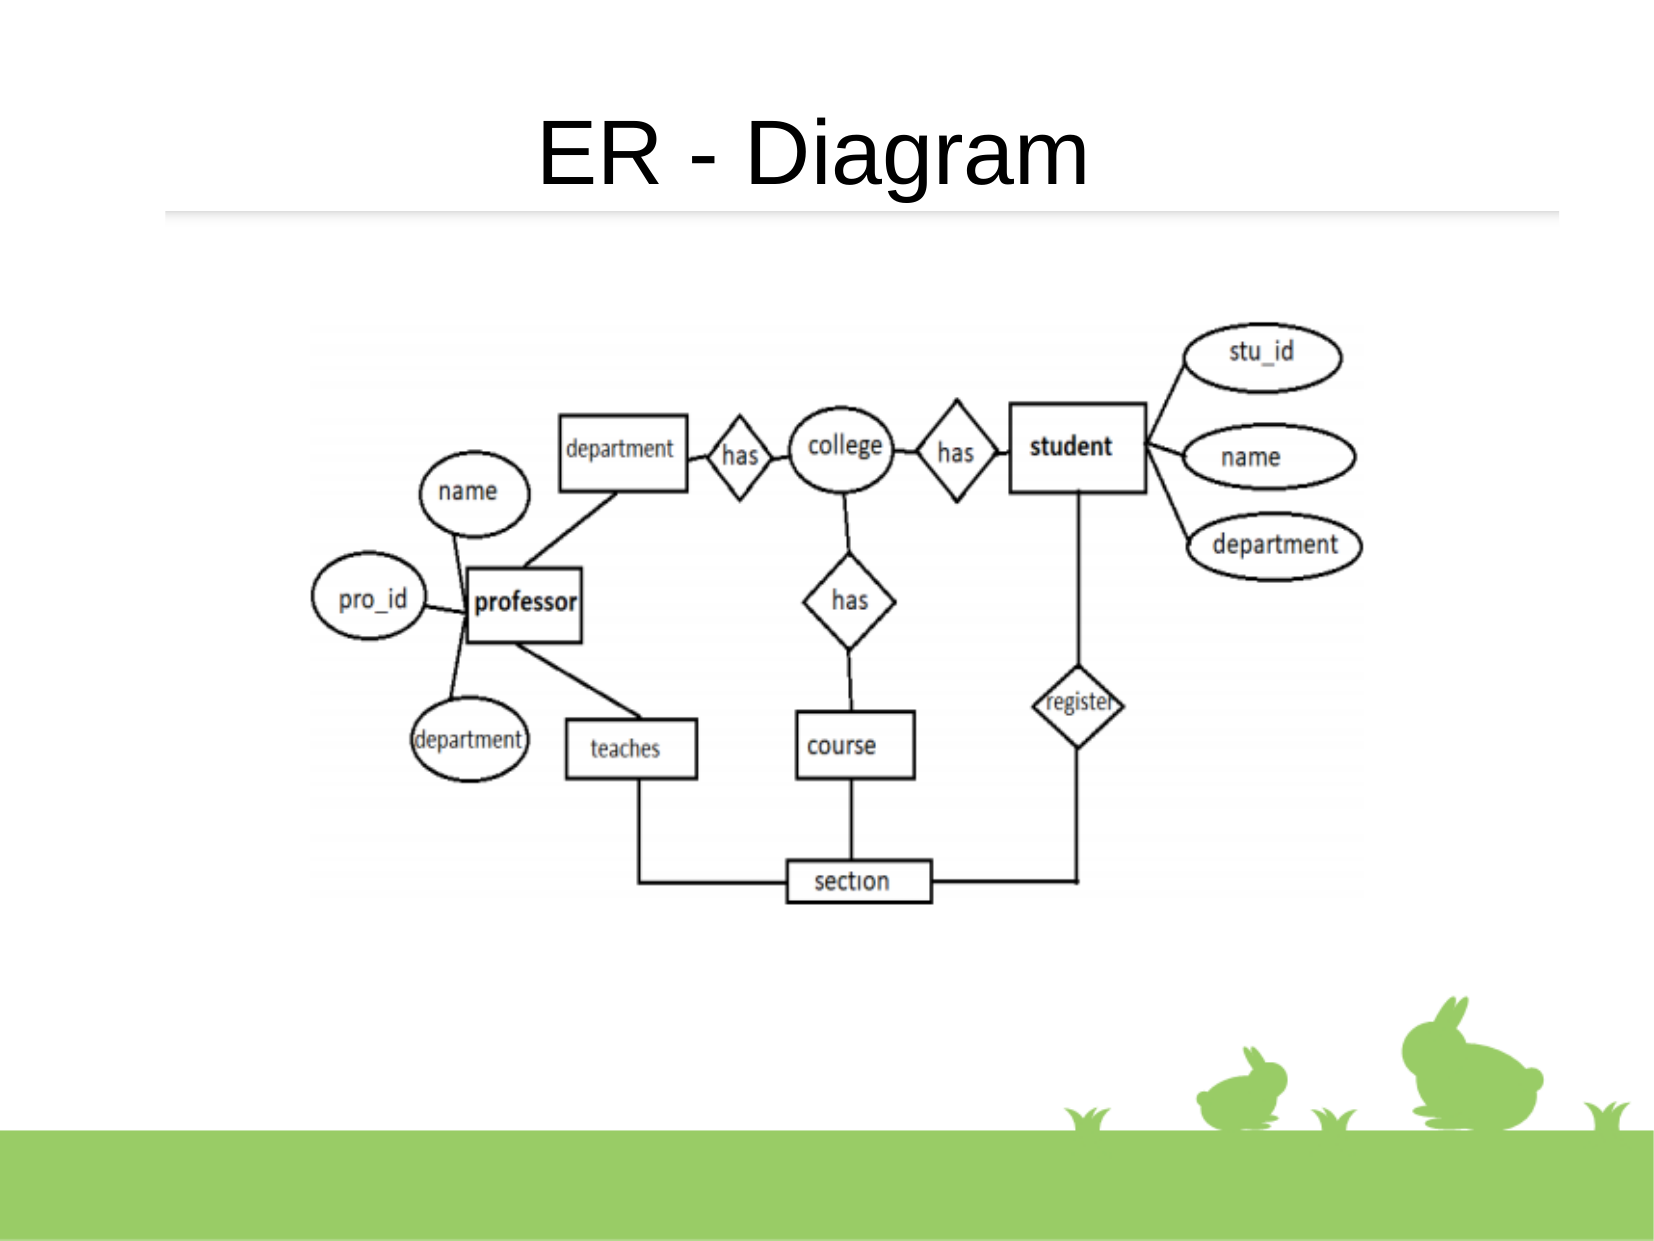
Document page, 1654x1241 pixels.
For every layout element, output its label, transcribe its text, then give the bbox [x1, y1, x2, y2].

title ER - Diagram [82, 49, 1571, 257]
picture [0, 0, 1654, 1241]
